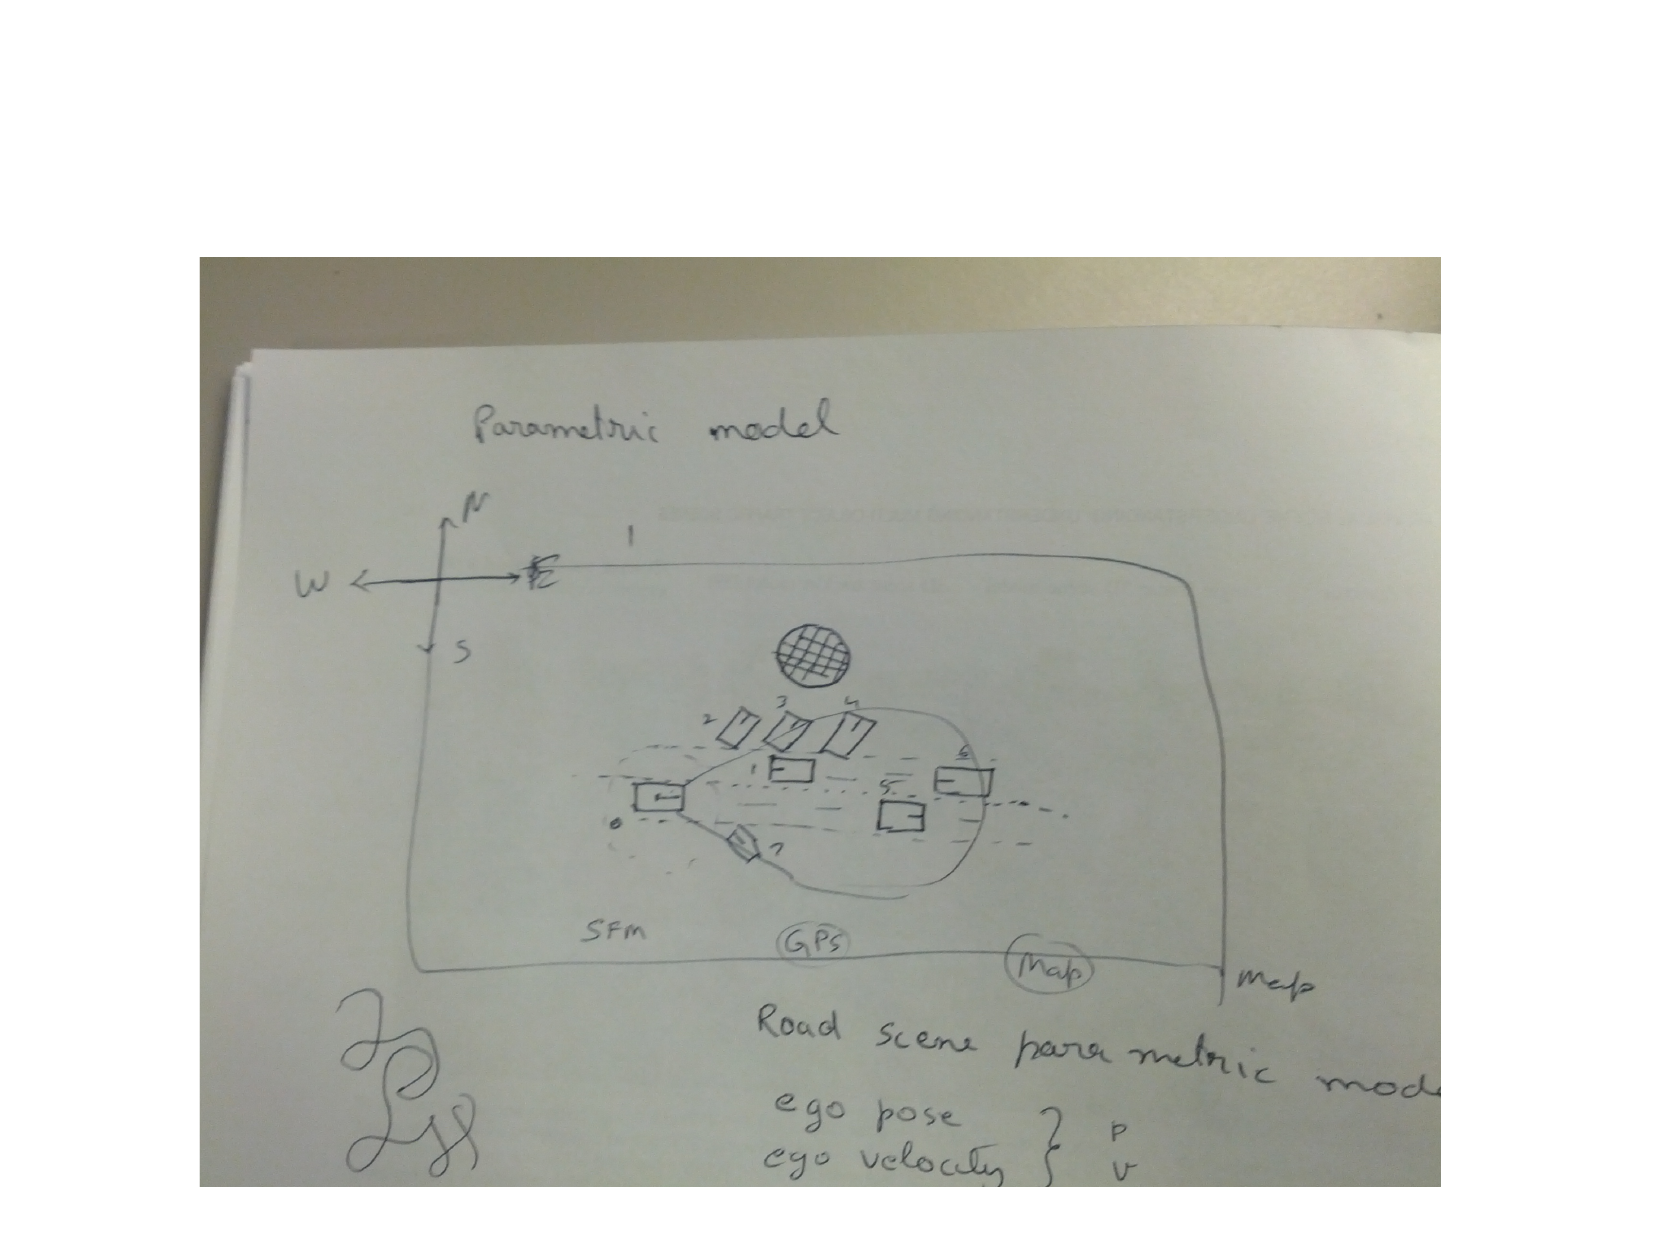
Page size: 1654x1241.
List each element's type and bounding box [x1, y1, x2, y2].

picture [199, 256, 1441, 1187]
